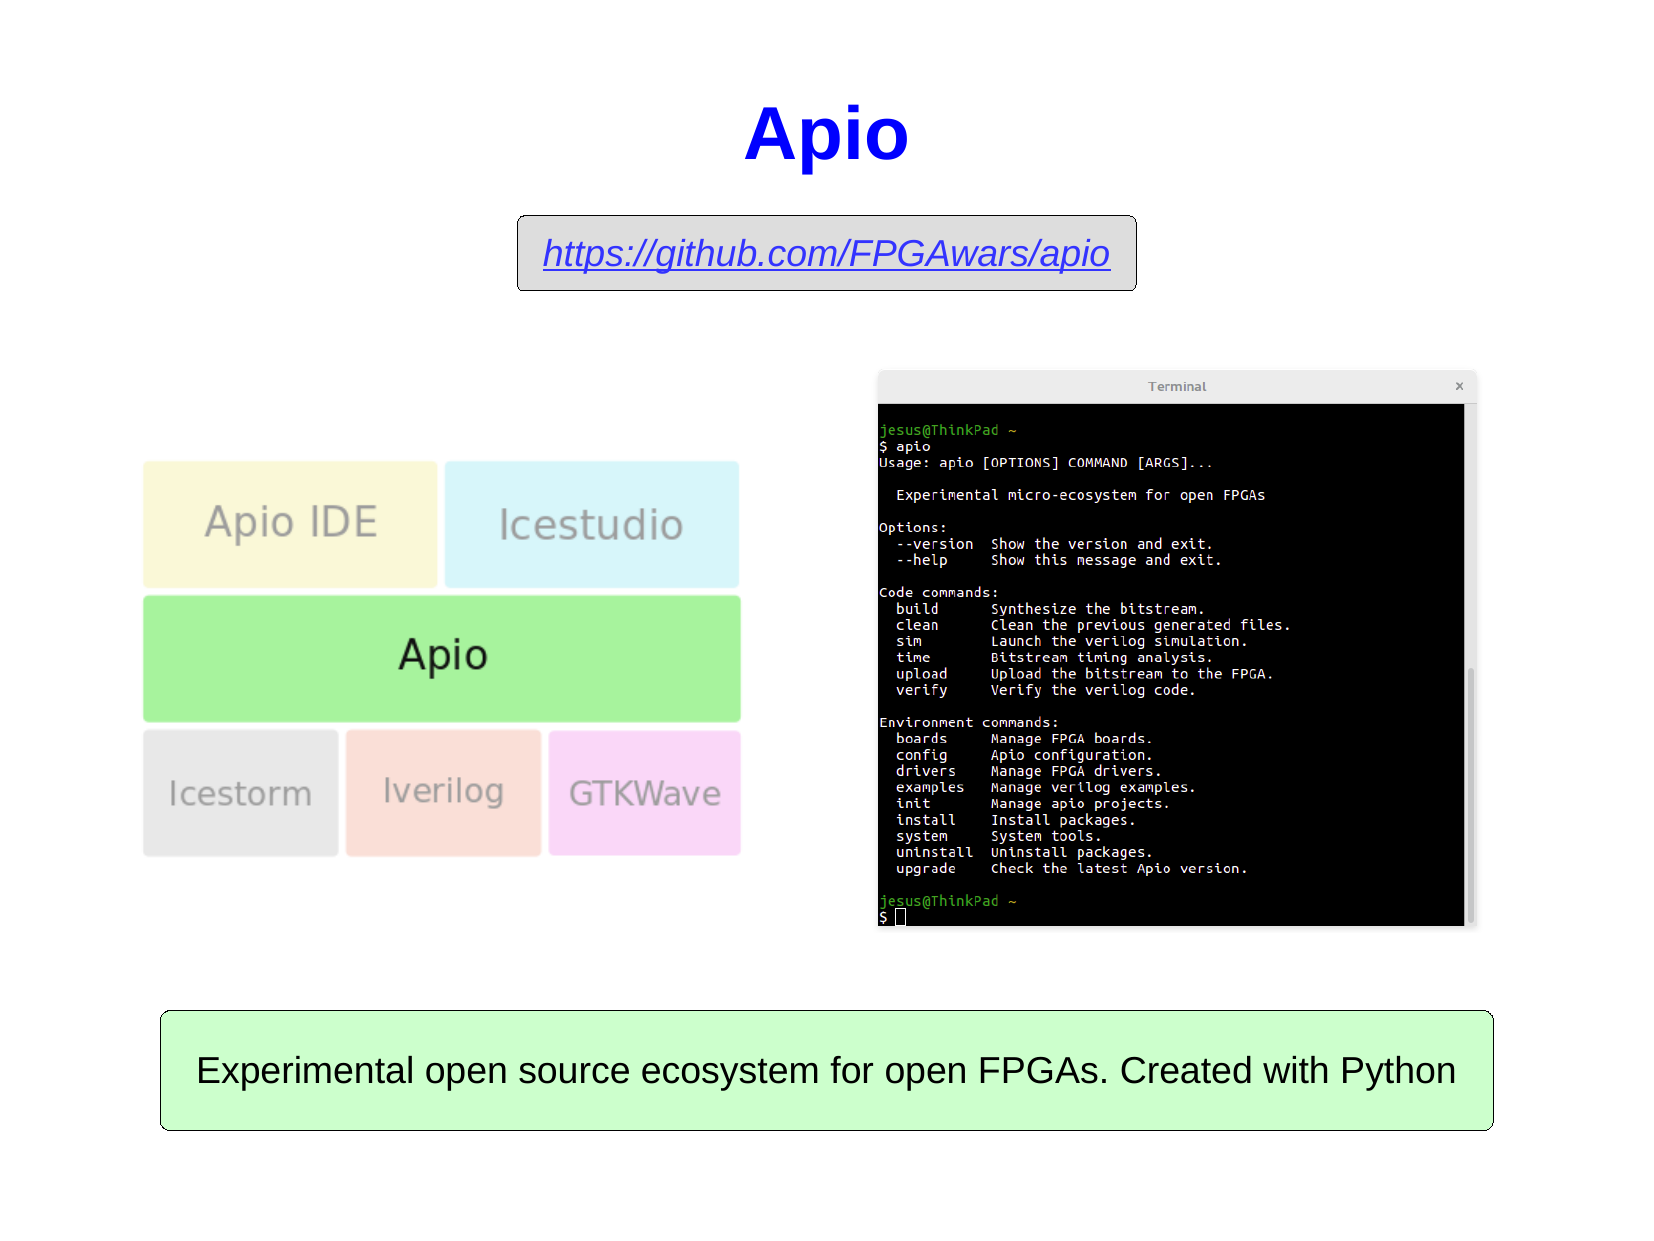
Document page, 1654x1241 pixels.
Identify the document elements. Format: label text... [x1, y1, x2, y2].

title Apio [82, 30, 1571, 238]
text_box https://github.com/FPGAwars/apio [517, 215, 1137, 291]
text_box Experimental open source ecosystem for open FPGAs. Created with Python [160, 1010, 1494, 1131]
picture [92, 396, 781, 923]
picture [870, 361, 1483, 933]
